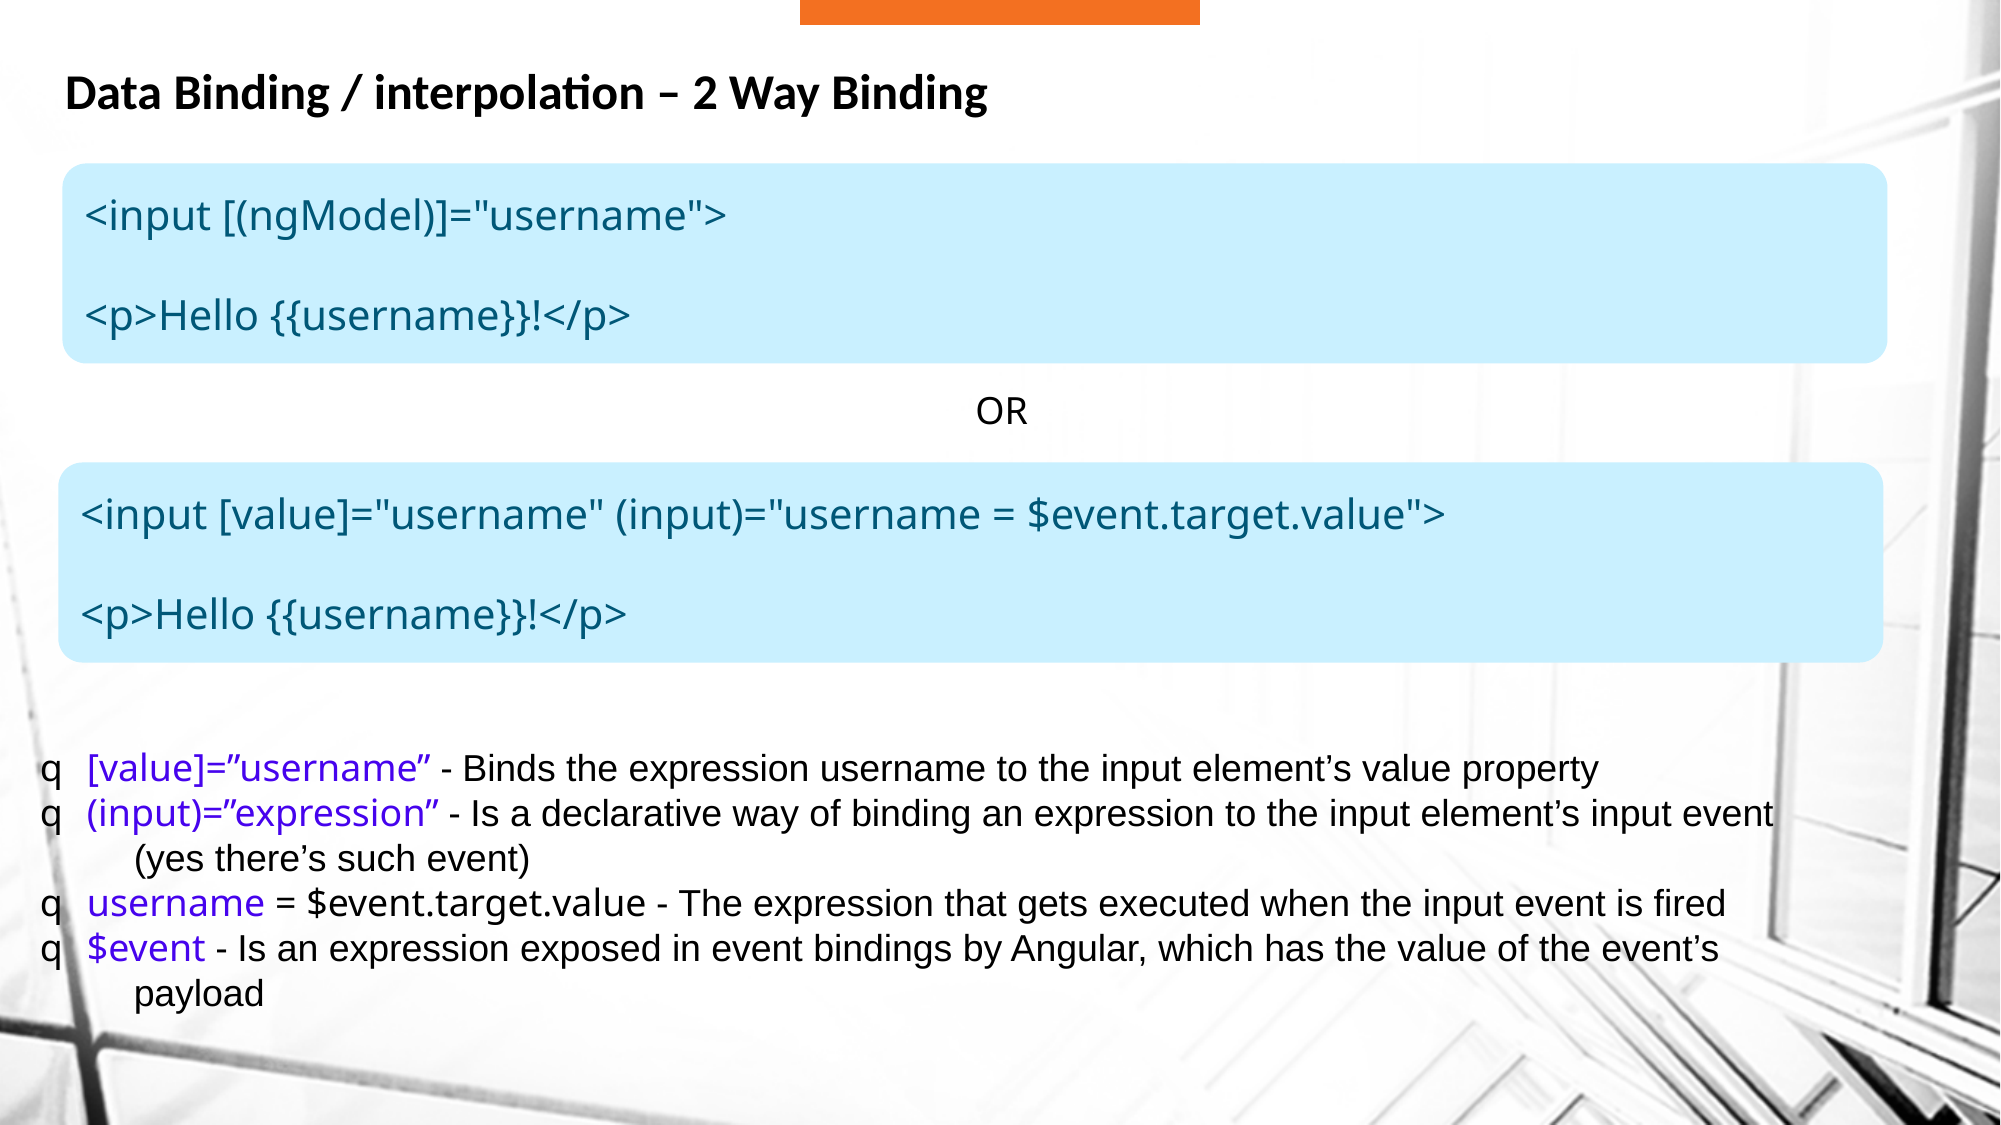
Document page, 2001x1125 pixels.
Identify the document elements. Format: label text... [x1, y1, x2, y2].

text_box <input [(ngModel)]="username"> <p>Hello {{username}}!</p> [62, 163, 1888, 364]
text_box <input [value]="username" (input)="username = $event.target.value"> <p>Hello {{username}}!</p> [58, 462, 1884, 663]
text_box OR [960, 380, 1043, 440]
title Data Binding / interpolation – 2 Way Binding [50, 63, 1951, 150]
text_box [value]=”username” - Binds the expression username to the input element’s value property (input)=”expression” - Is a declarative way of binding an expression to the input element’s input event (yes there’s such event) username = $event.target.value - The expression that gets executed when the input event is fired $event - Is an expression exposed in event bindings by Angular, which has the value of the event’s payload [25, 737, 1862, 1022]
